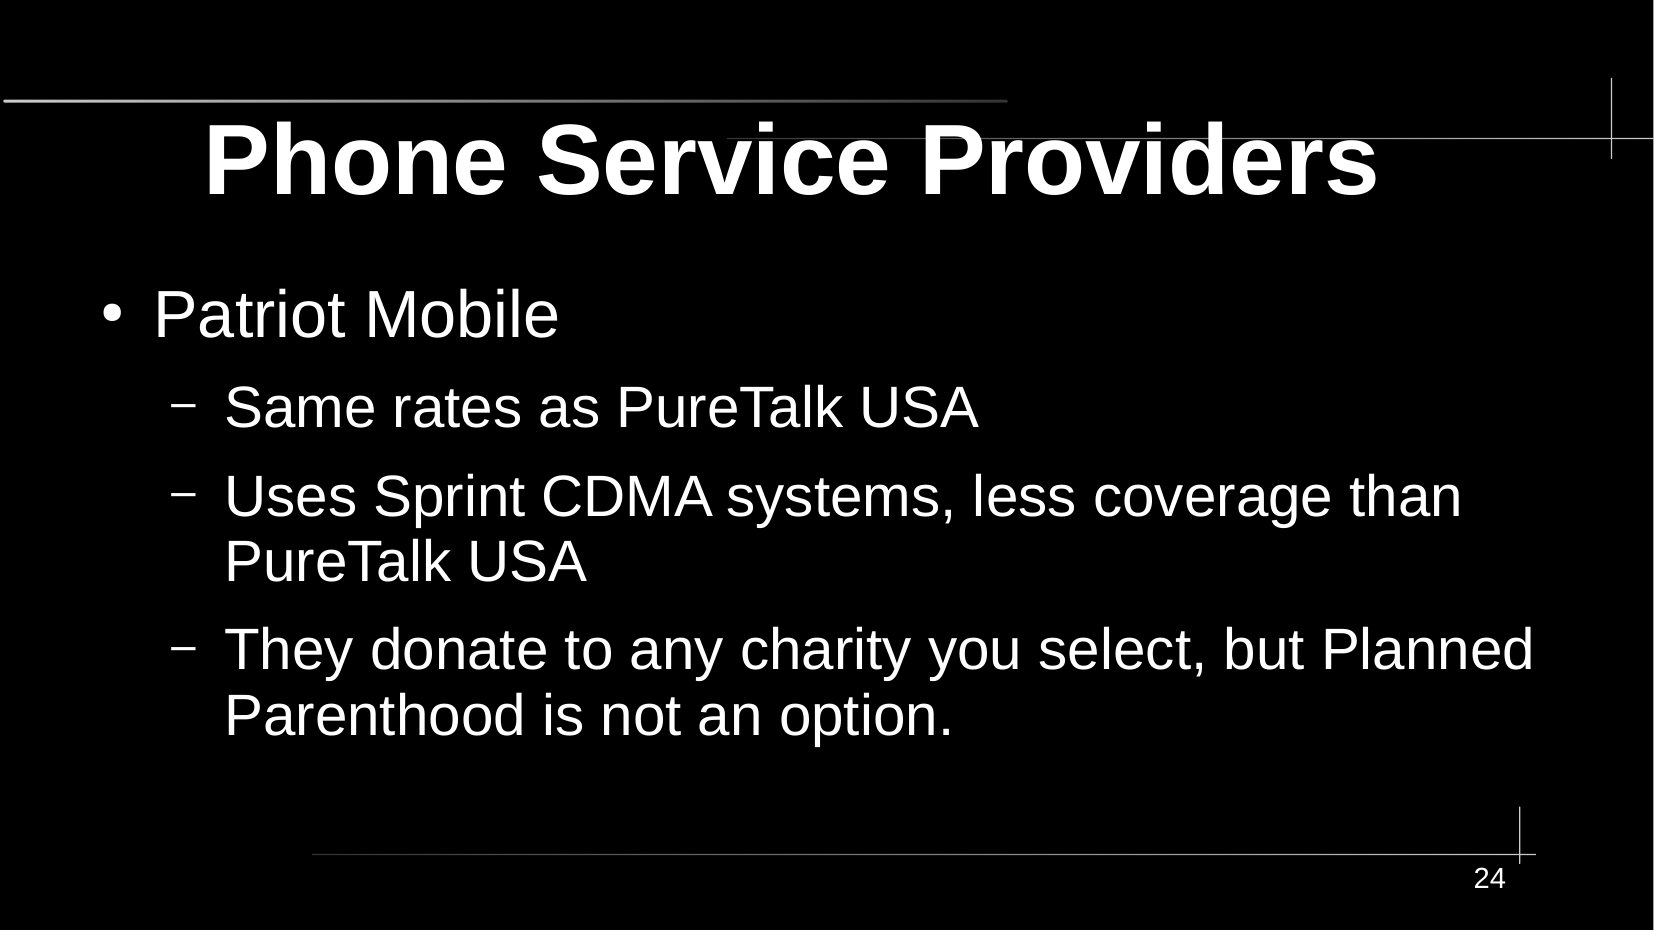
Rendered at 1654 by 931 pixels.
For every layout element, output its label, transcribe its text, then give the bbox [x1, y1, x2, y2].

title Phone Service Providers [23, 47, 1589, 272]
list Patriot Mobile Same rates as PureTalk USA Uses Sprint CDMA systems, less coverage than PureTalk USA They donate to any charity you select, but Planned Parenthood is not an option. [82, 276, 1571, 817]
